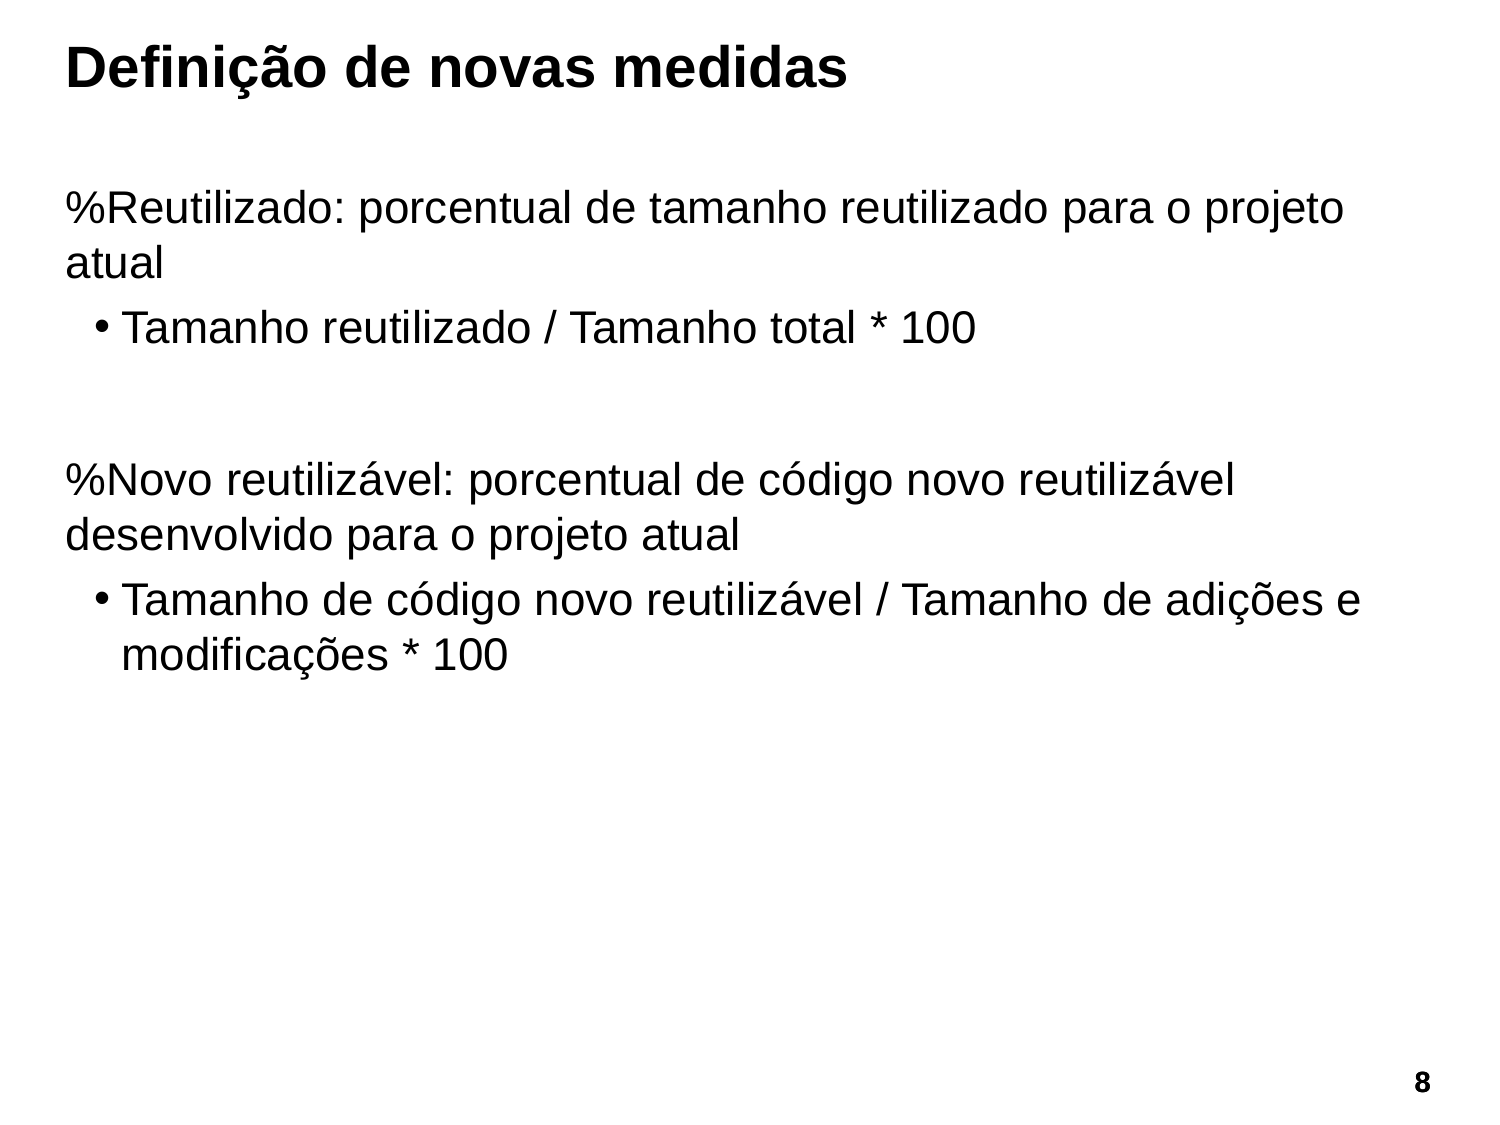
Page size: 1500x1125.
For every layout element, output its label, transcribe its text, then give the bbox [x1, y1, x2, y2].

title Definição de novas medidas [65, 37, 1313, 148]
list %Reutilizado: porcentual de tamanho reutilizado para o projeto atual Tamanho reutilizado / Tamanho total * 100 %Novo reutilizável: porcentual de código novo reutilizável desenvolvido para o projeto atual Tamanho de código novo reutilizável / Tamanho de adições e modificações * 100 [65, 177, 1431, 1000]
